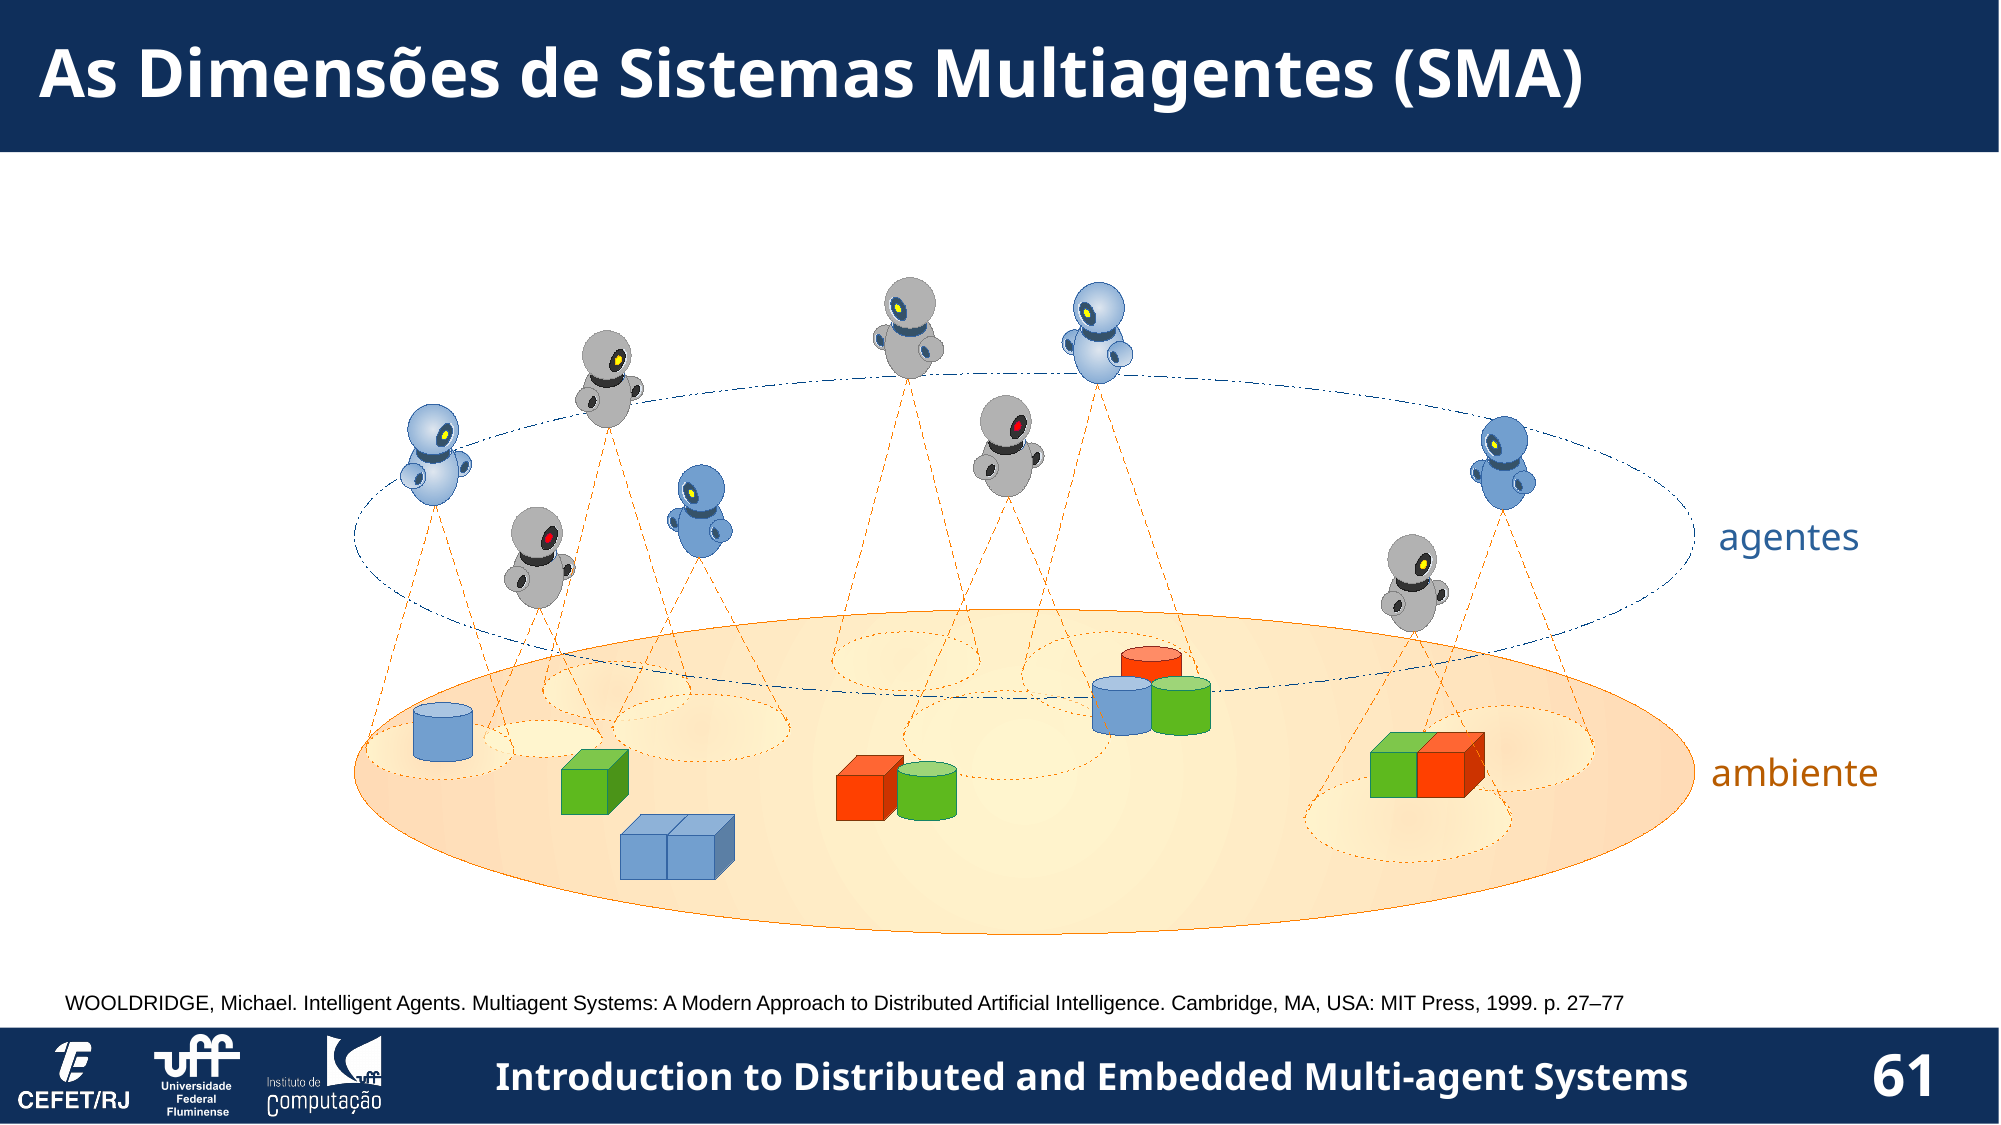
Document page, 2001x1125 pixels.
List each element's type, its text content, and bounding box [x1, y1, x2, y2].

text_box [504, 507, 576, 609]
text_box [973, 395, 1045, 497]
picture [153, 1033, 241, 1121]
text_box agentes [1612, 505, 1967, 566]
text_box ambiente [1618, 741, 1973, 802]
text_box As Dimensões de Sistemas Multiagentes (SMA) [25, 23, 1999, 119]
text_box [667, 464, 733, 558]
text_box [1470, 416, 1536, 510]
text_box [400, 404, 472, 506]
text_box [1061, 282, 1133, 384]
picture [265, 1033, 383, 1117]
text_box [575, 330, 644, 428]
text_box WOOLDRIDGE, Michael. Intelligent Agents. Multiagent Systems: A Modern Approach to Distributed Artificial Intelligence. Cambridge, MA, USA: MIT Press, 1999. p. 27–77 [50, 982, 1969, 1023]
text_box [873, 277, 944, 379]
text_box [1381, 534, 1449, 632]
text_box [354, 609, 1684, 935]
picture [18, 1021, 129, 1125]
